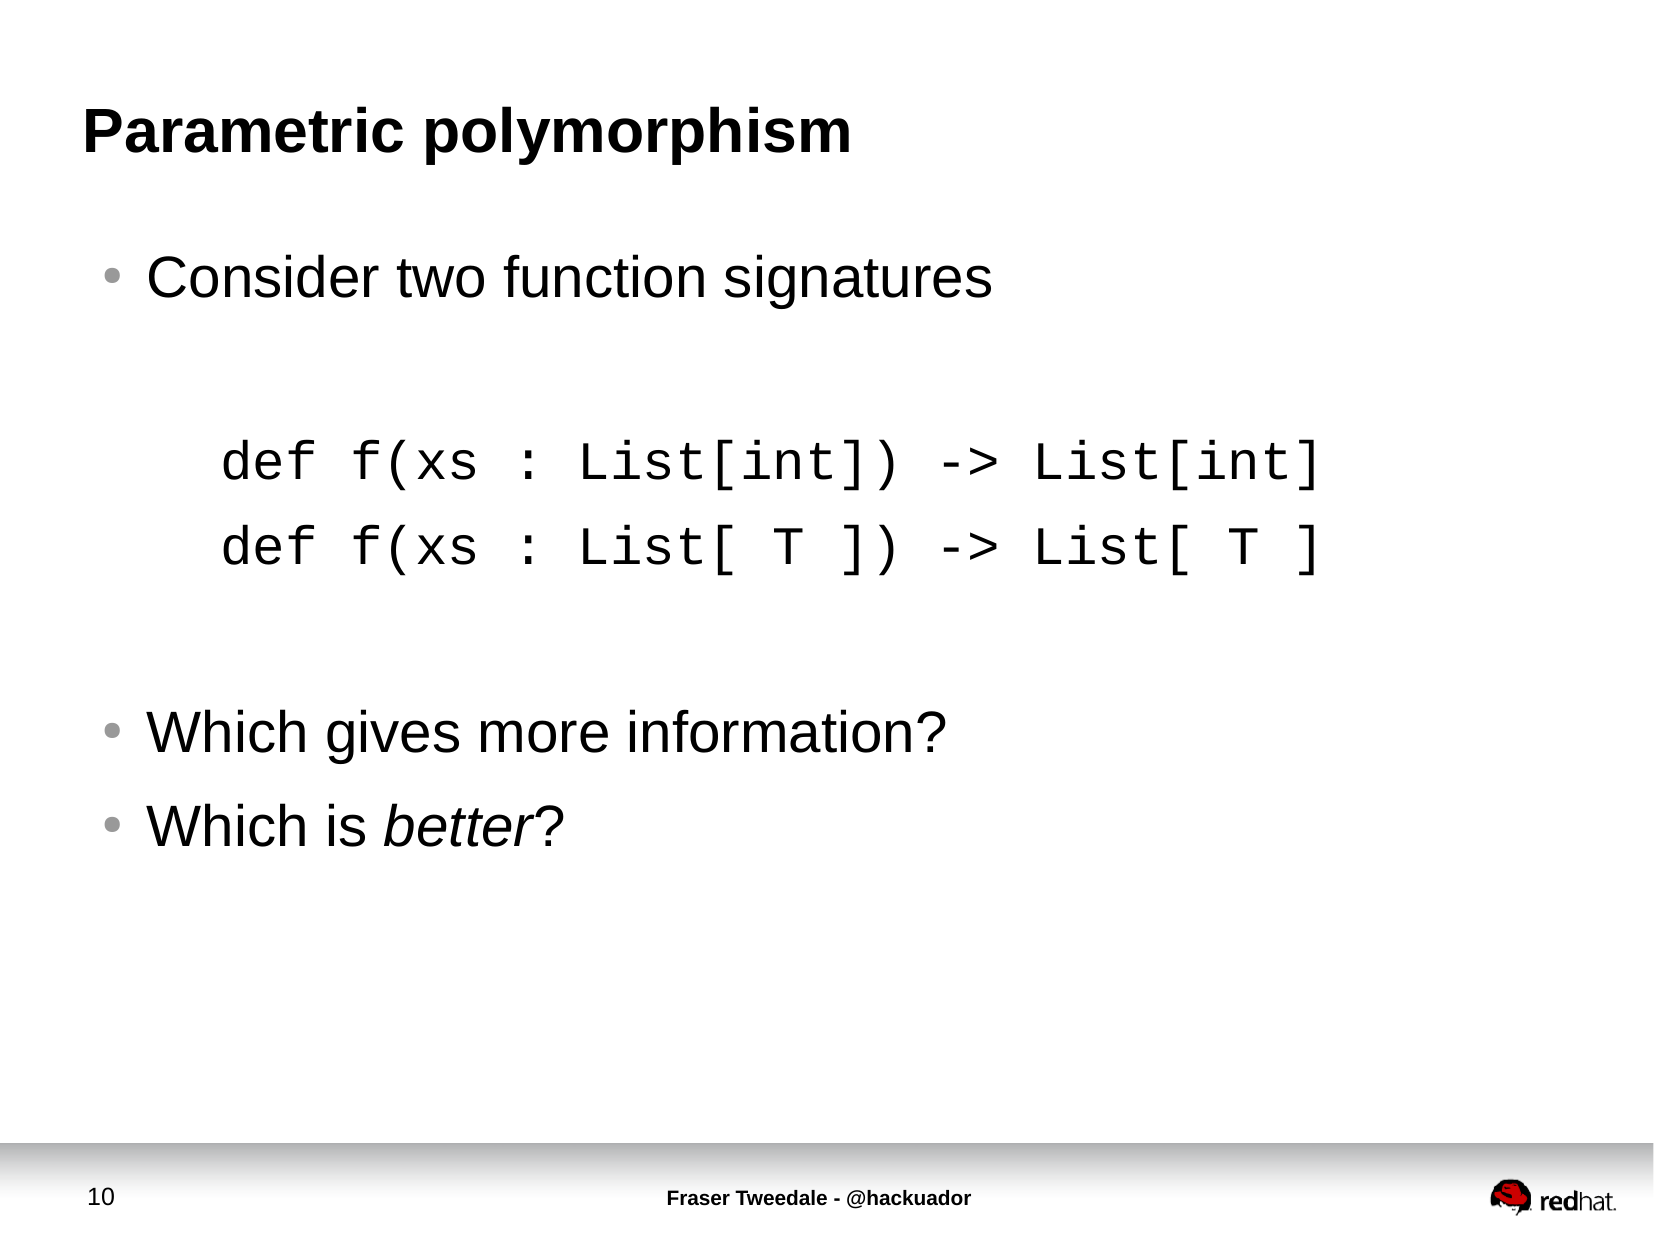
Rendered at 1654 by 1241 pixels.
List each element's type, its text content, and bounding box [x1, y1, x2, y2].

list Consider two function signatures def f(xs : List[int]) -> List[int] def f(xs : List[ T ]) -> List[ T ] Which gives more information? Which is better? [86, 244, 1576, 1039]
picture [0, 1143, 1654, 1241]
title Parametric polymorphism [82, 37, 1571, 226]
